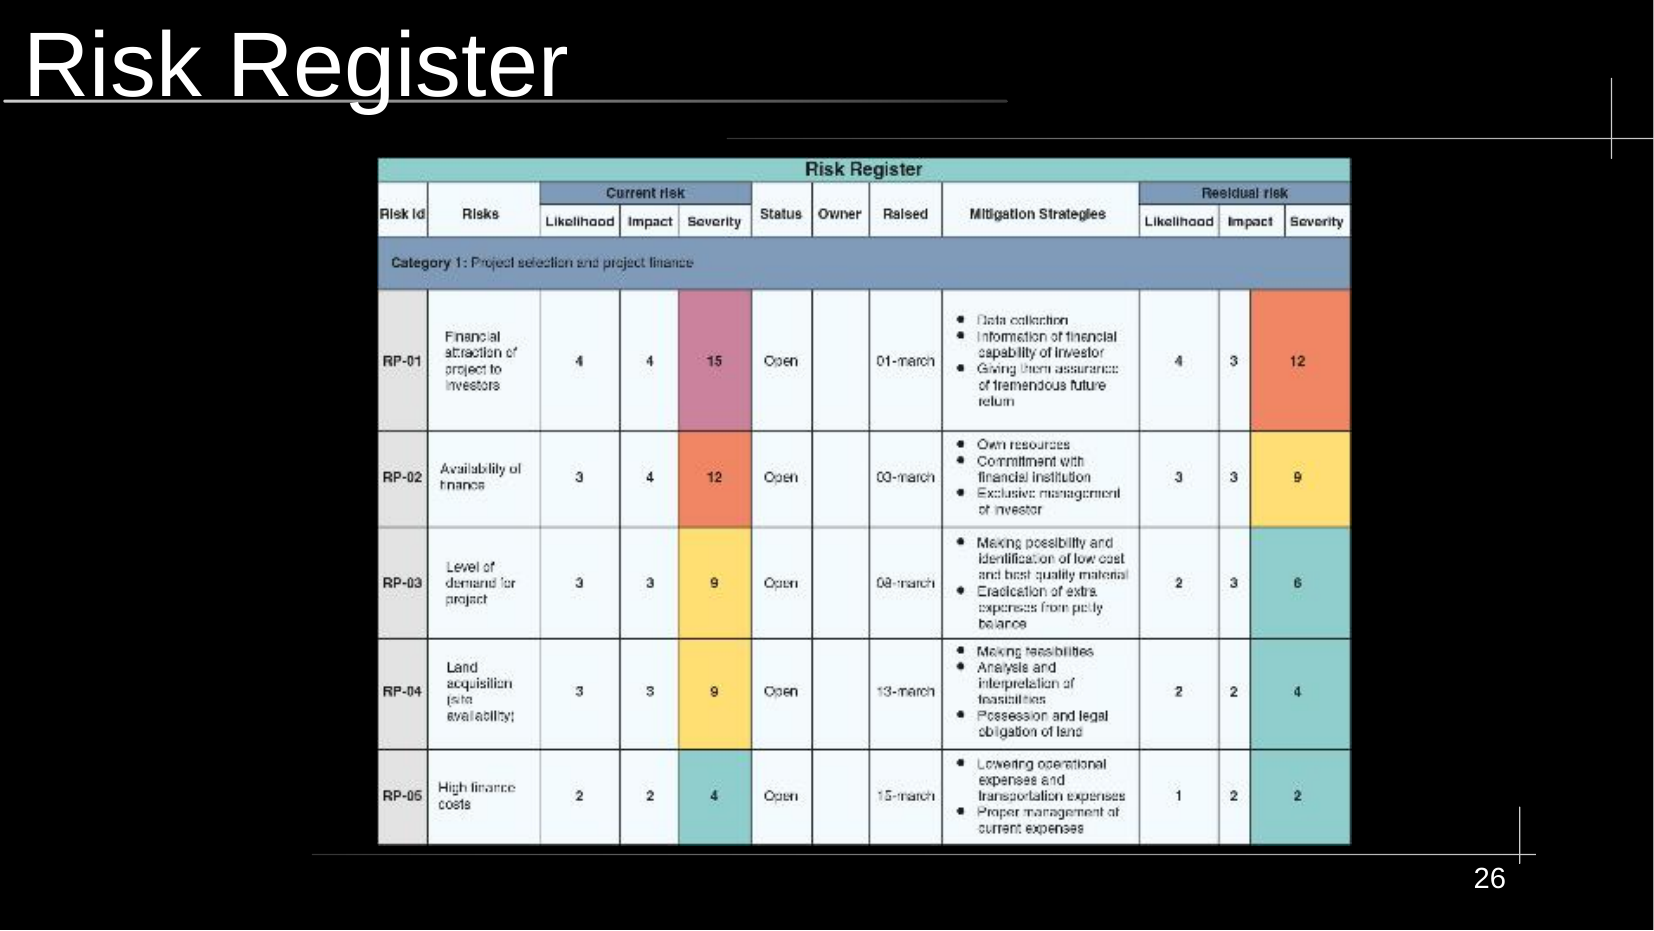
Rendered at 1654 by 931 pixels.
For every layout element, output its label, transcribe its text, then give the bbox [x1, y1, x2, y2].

picture [377, 157, 1352, 846]
title Risk Register [23, 11, 1589, 119]
